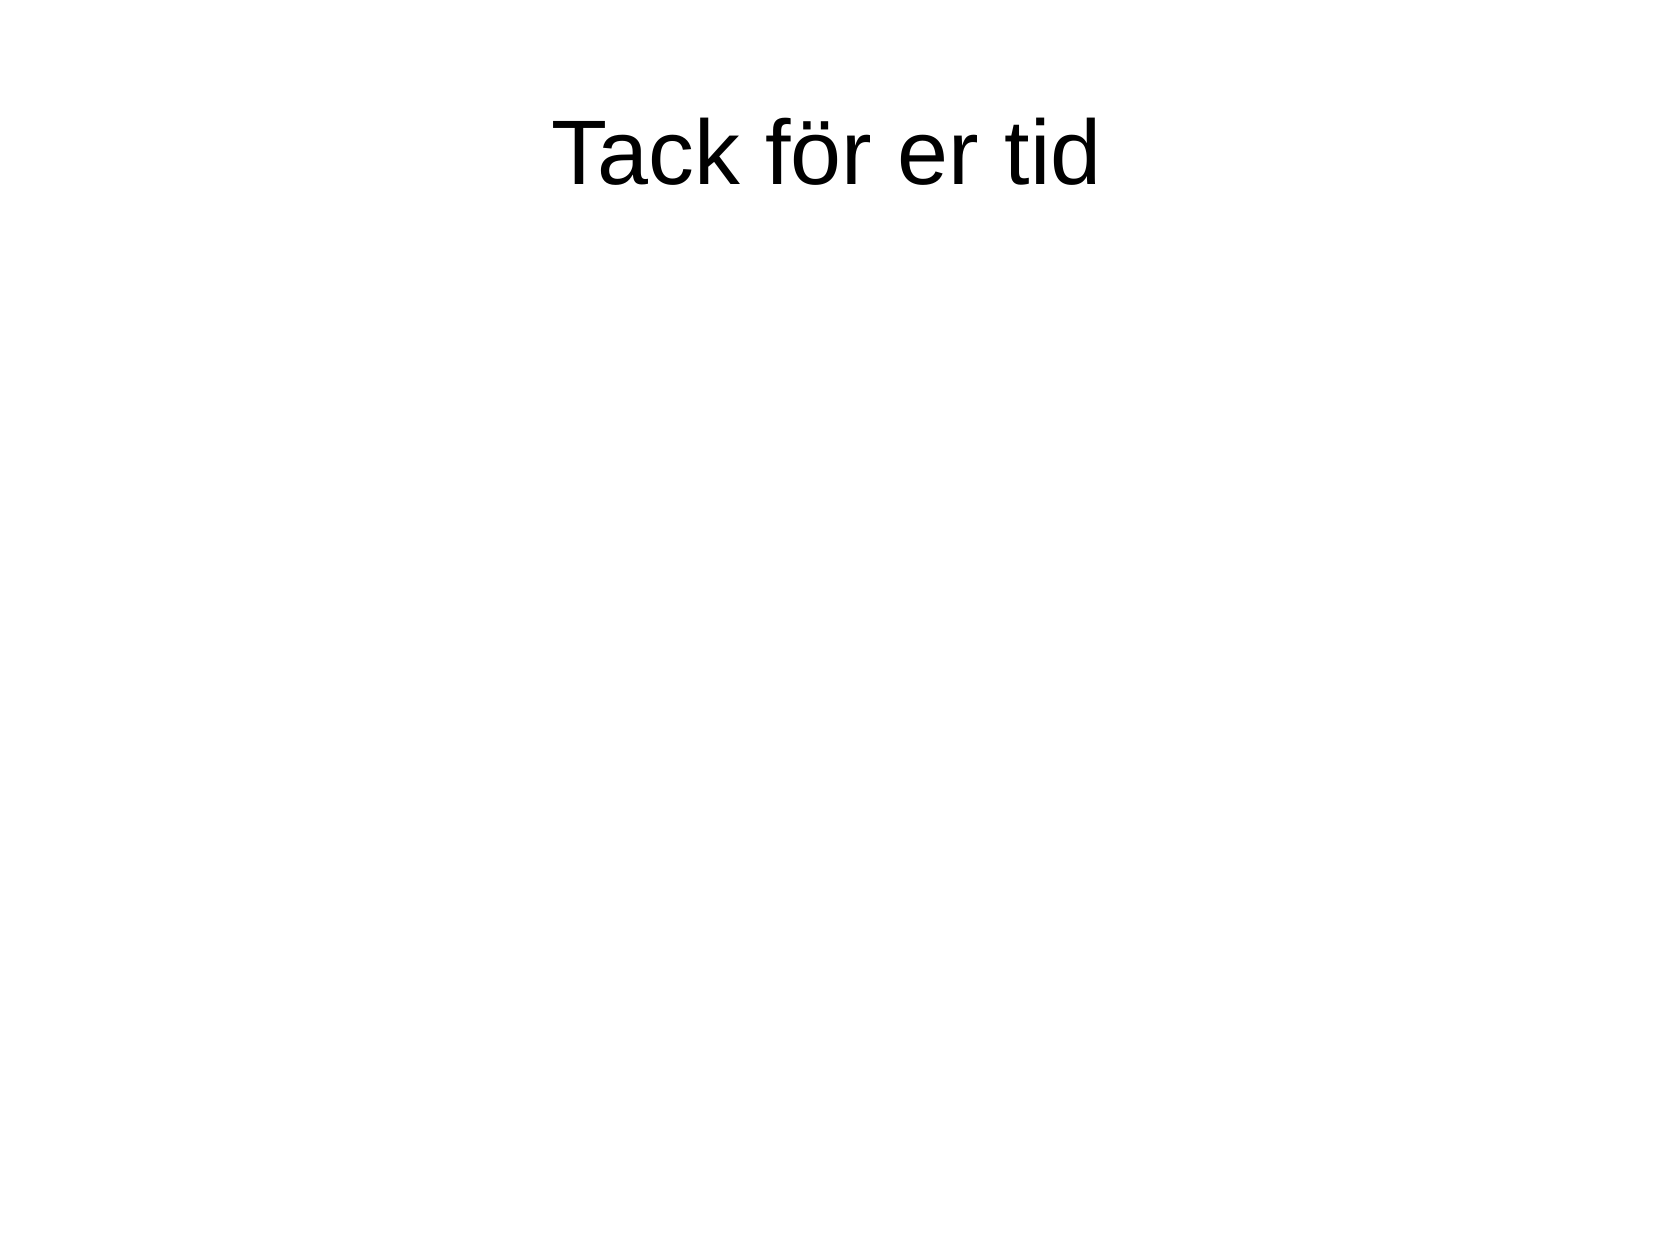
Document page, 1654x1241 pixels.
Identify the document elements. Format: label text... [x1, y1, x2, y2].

title Tack för er tid [82, 49, 1571, 257]
